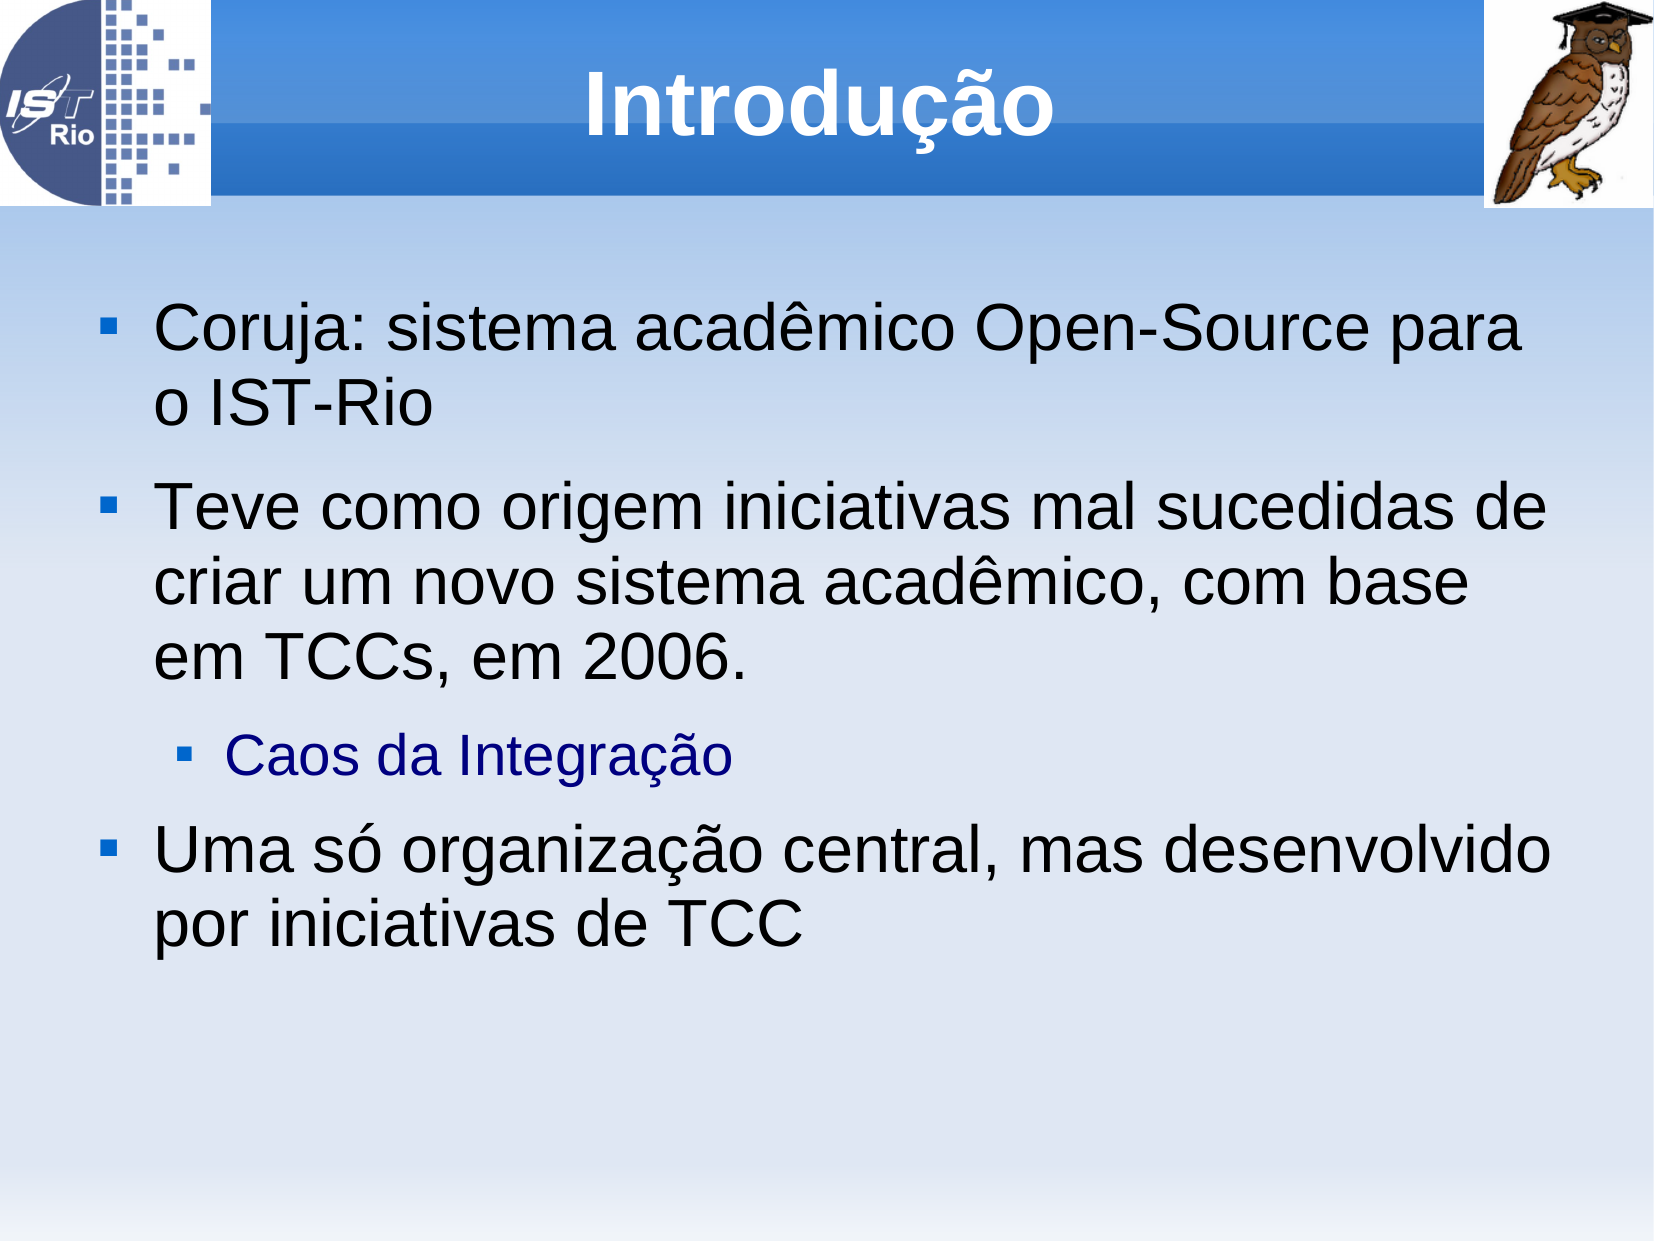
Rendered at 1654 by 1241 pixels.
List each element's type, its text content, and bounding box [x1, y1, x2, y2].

list Coruja: sistema acadêmico Open-Source para o IST-Rio Teve como origem iniciativas mal sucedidas de criar um novo sistema acadêmico, com base em TCCs, em 2006. Caos da Integração Uma só organização central, mas desenvolvido por iniciativas de TCC [82, 290, 1571, 1094]
title Introdução [76, 7, 1565, 200]
picture [0, 0, 1654, 1241]
